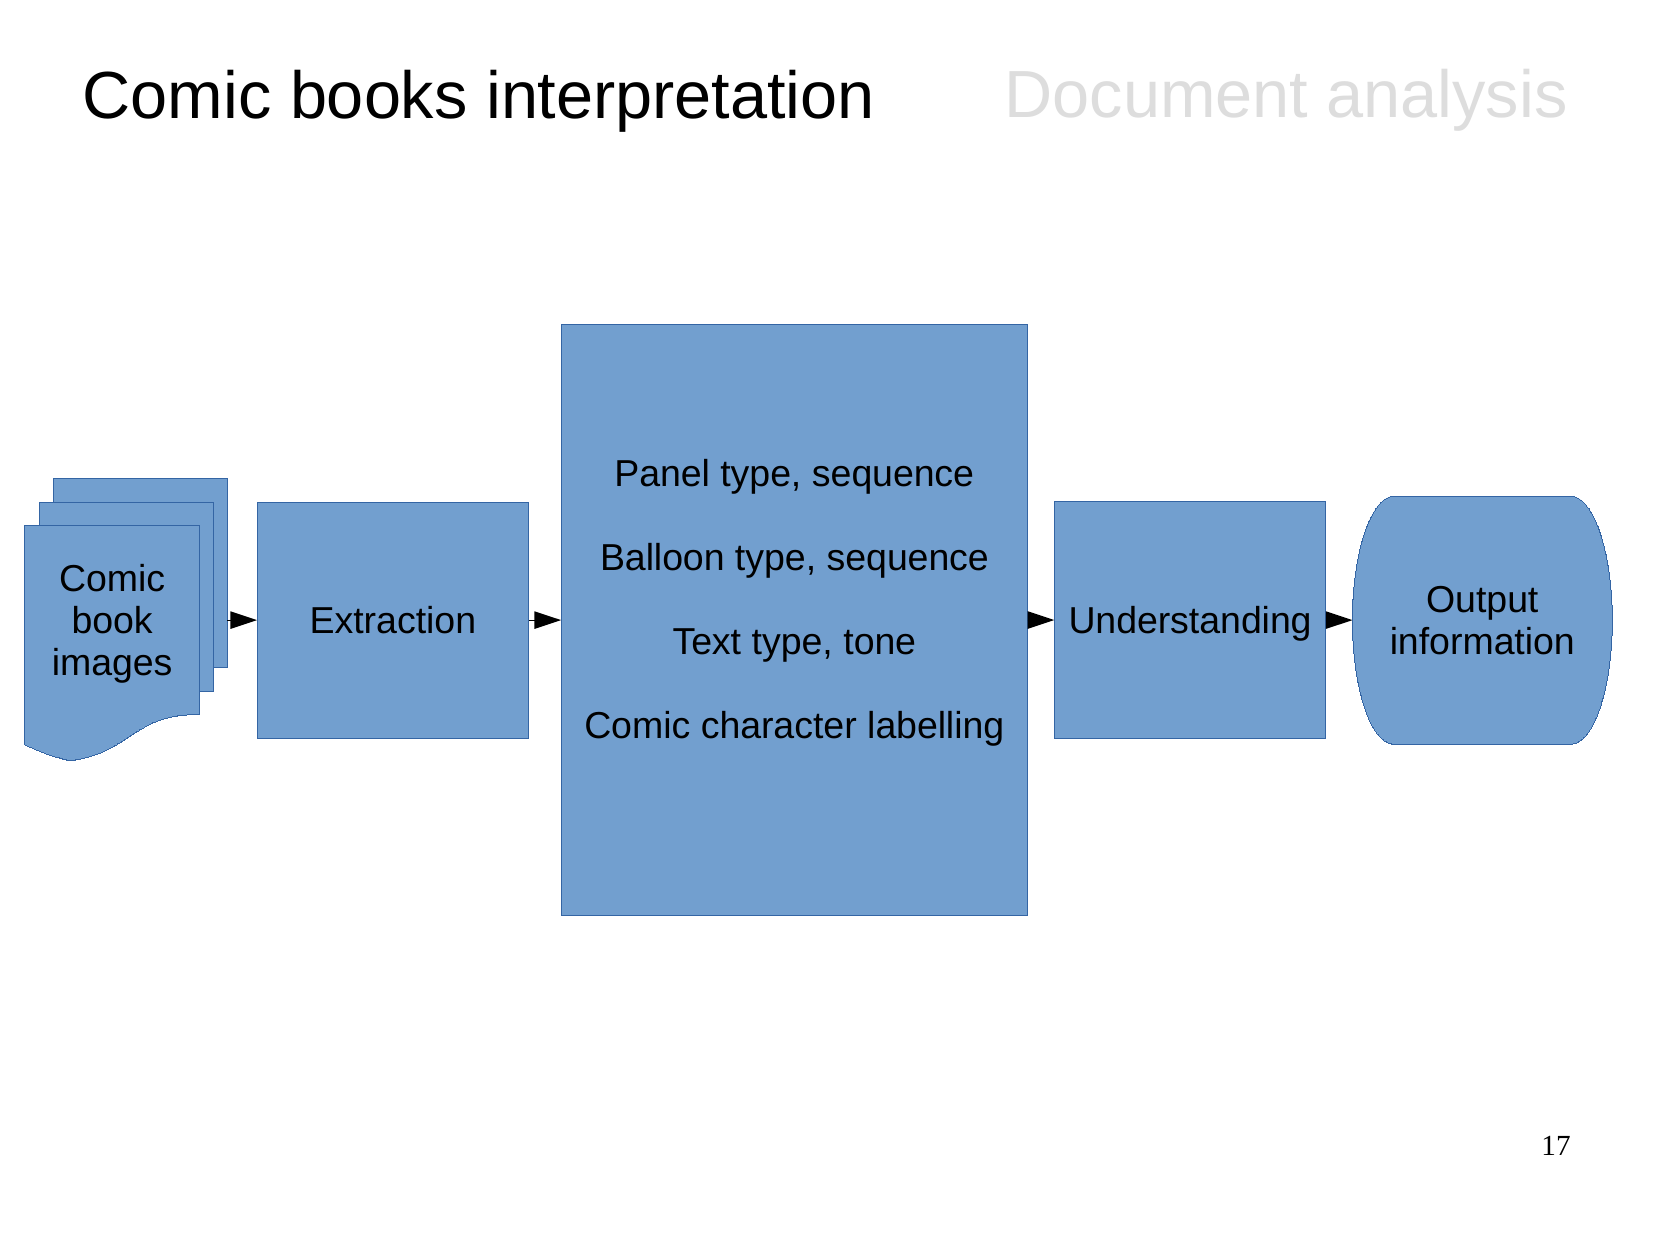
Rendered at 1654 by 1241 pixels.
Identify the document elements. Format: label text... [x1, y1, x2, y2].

text_box Output information [1352, 496, 1613, 745]
text_box Understanding [1054, 501, 1326, 739]
text_box Comic book images [24, 478, 228, 761]
text_box Panel type, sequence Balloon type, sequence Text type, tone Comic character labelling [561, 324, 1028, 916]
title Comic books interpretation [82, 49, 1571, 142]
text_box Extraction [257, 502, 529, 739]
